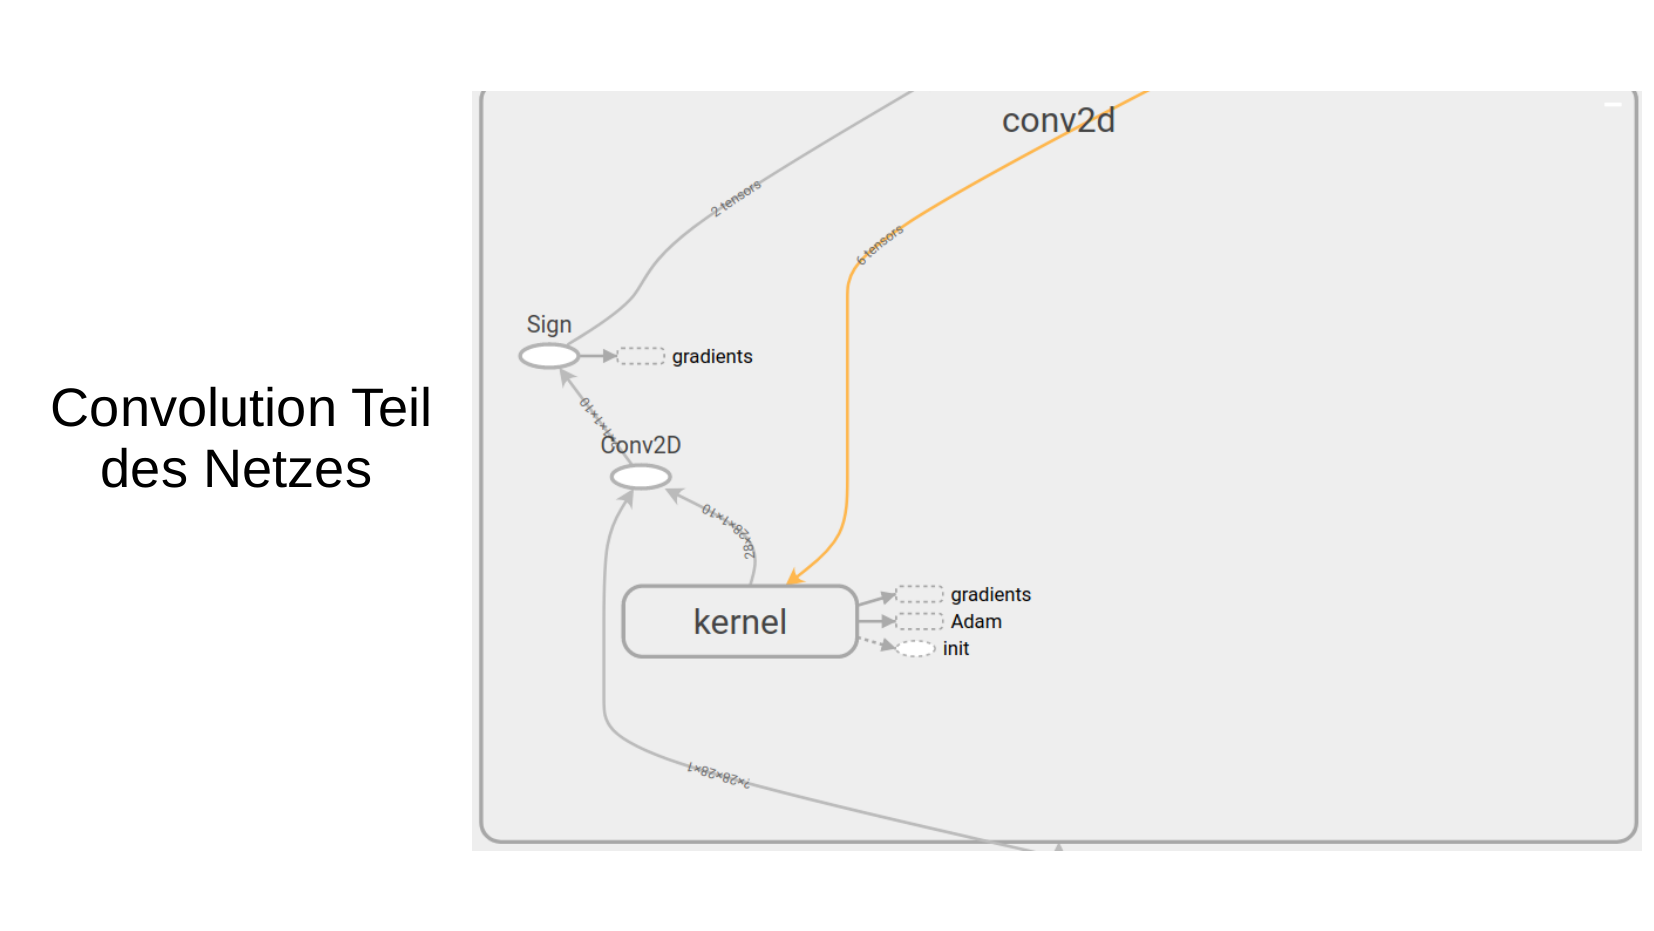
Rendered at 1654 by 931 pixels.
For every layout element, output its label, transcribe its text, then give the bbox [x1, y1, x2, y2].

text_box Convolution Teil des Netzes [11, 370, 473, 567]
picture [472, 91, 1642, 851]
